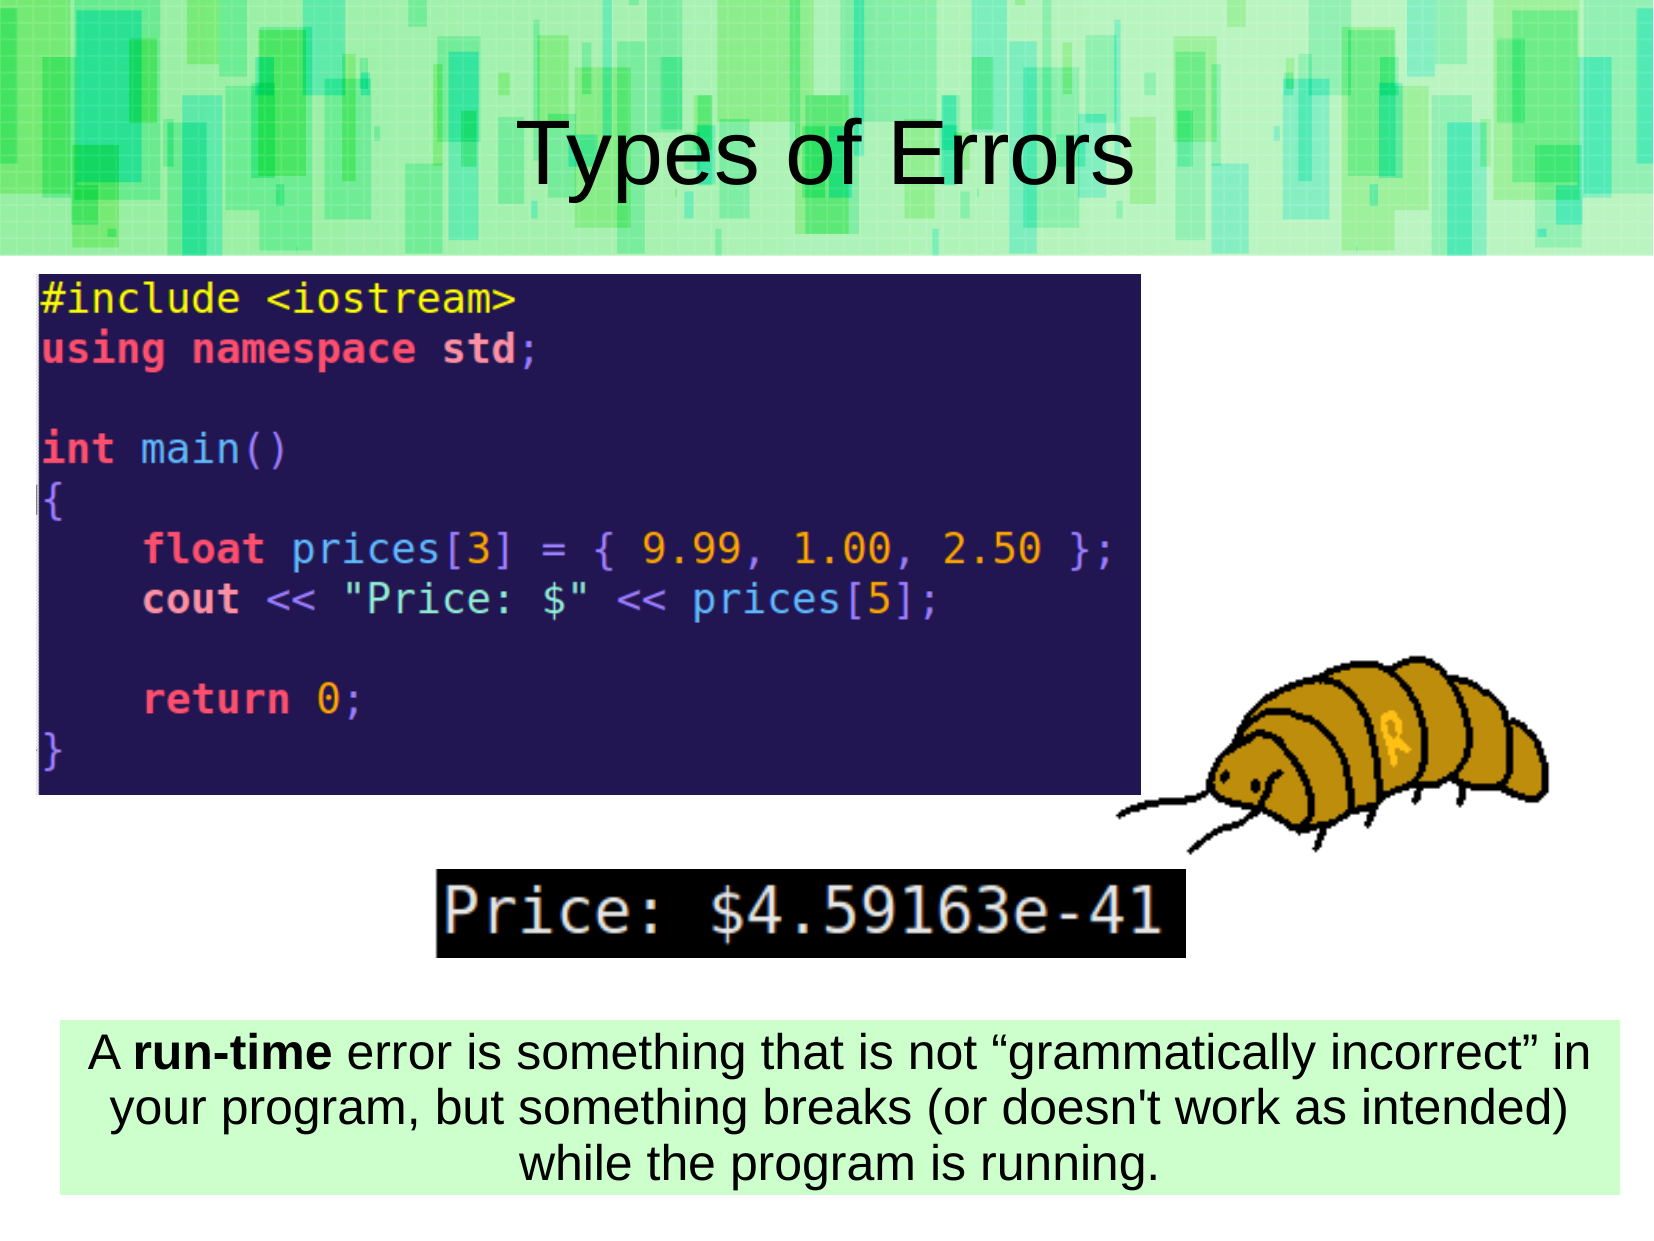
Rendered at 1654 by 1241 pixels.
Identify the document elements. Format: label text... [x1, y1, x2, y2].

text_box A run-time error is something that is not “grammatically incorrect” in your program, but something breaks (or doesn't work as intended) while the program is running. [60, 1020, 1621, 1195]
picture [0, 0, 1654, 1241]
title Types of Errors [82, 49, 1571, 257]
